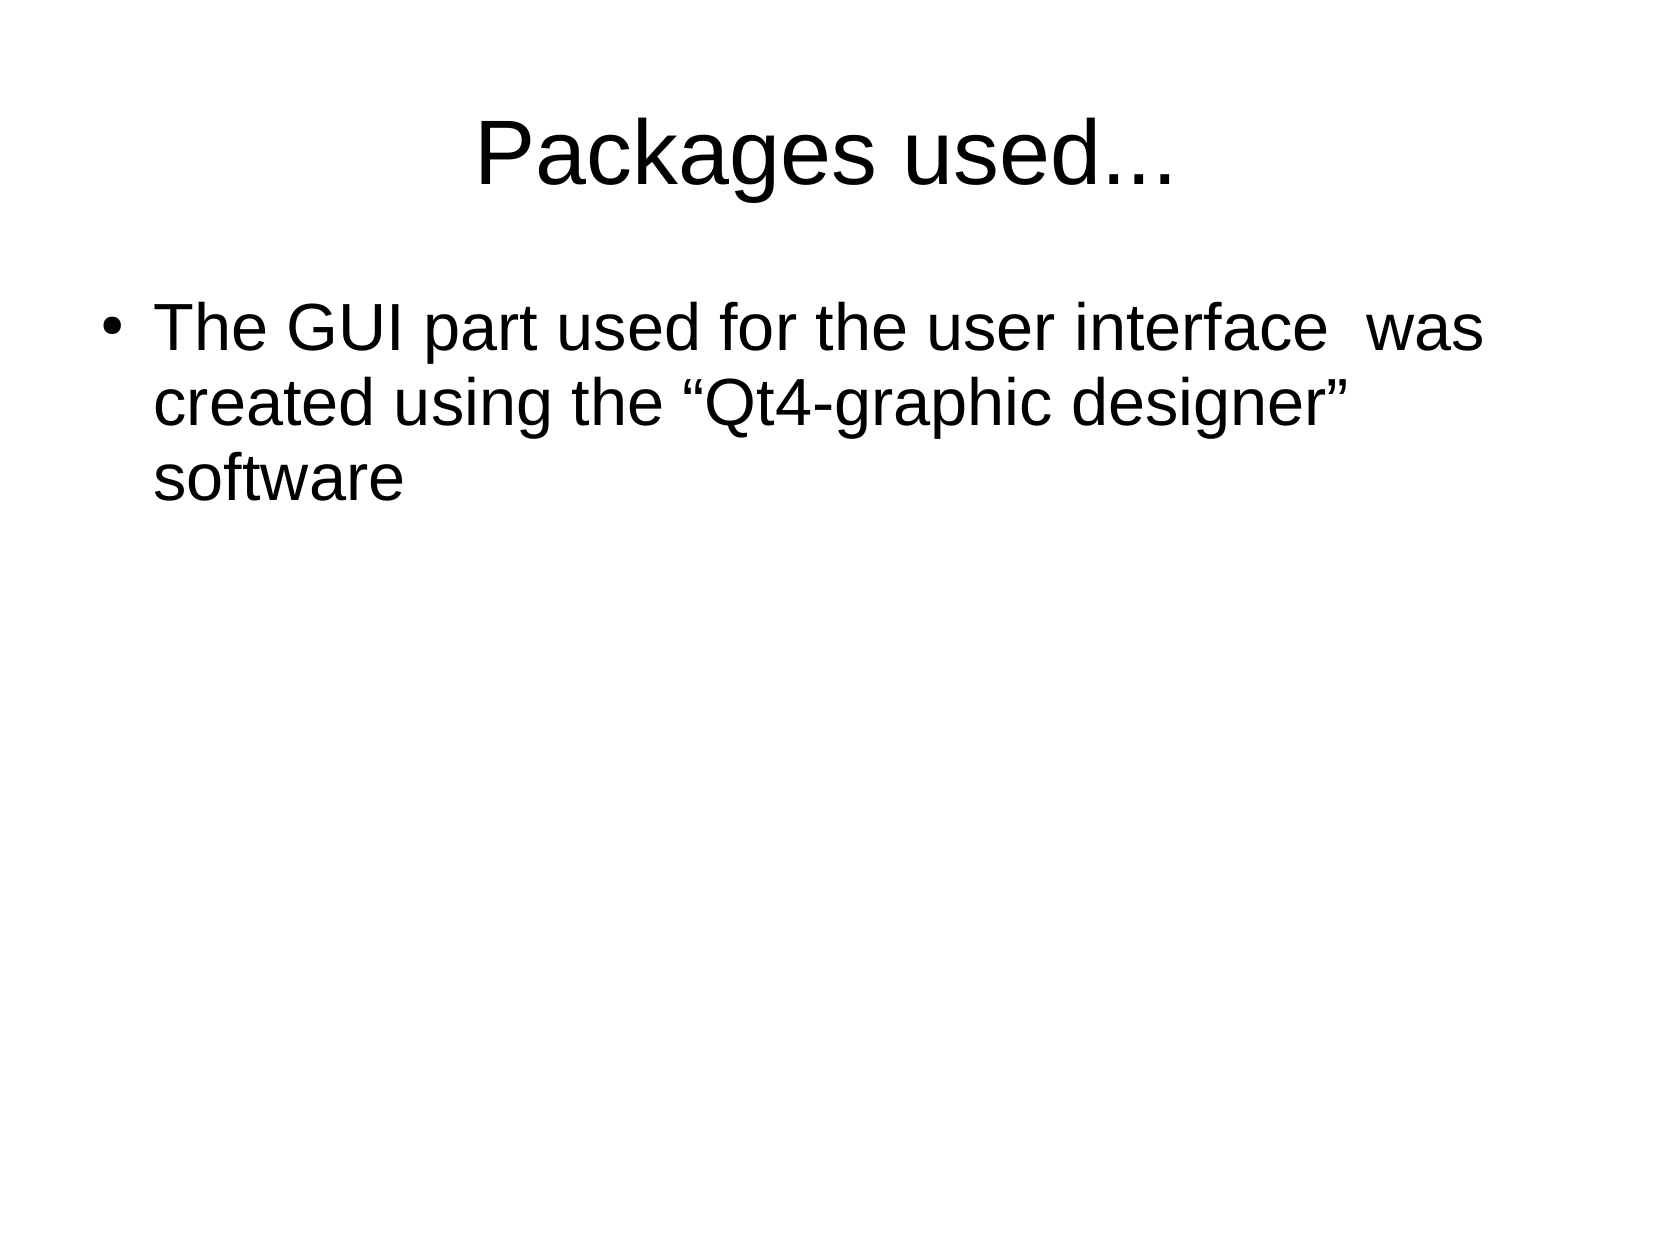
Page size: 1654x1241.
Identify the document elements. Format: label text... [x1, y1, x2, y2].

list The GUI part used for the user interface was created using the “Qt4-graphic designer” software [82, 290, 1571, 1109]
title Packages used... [82, 49, 1571, 257]
